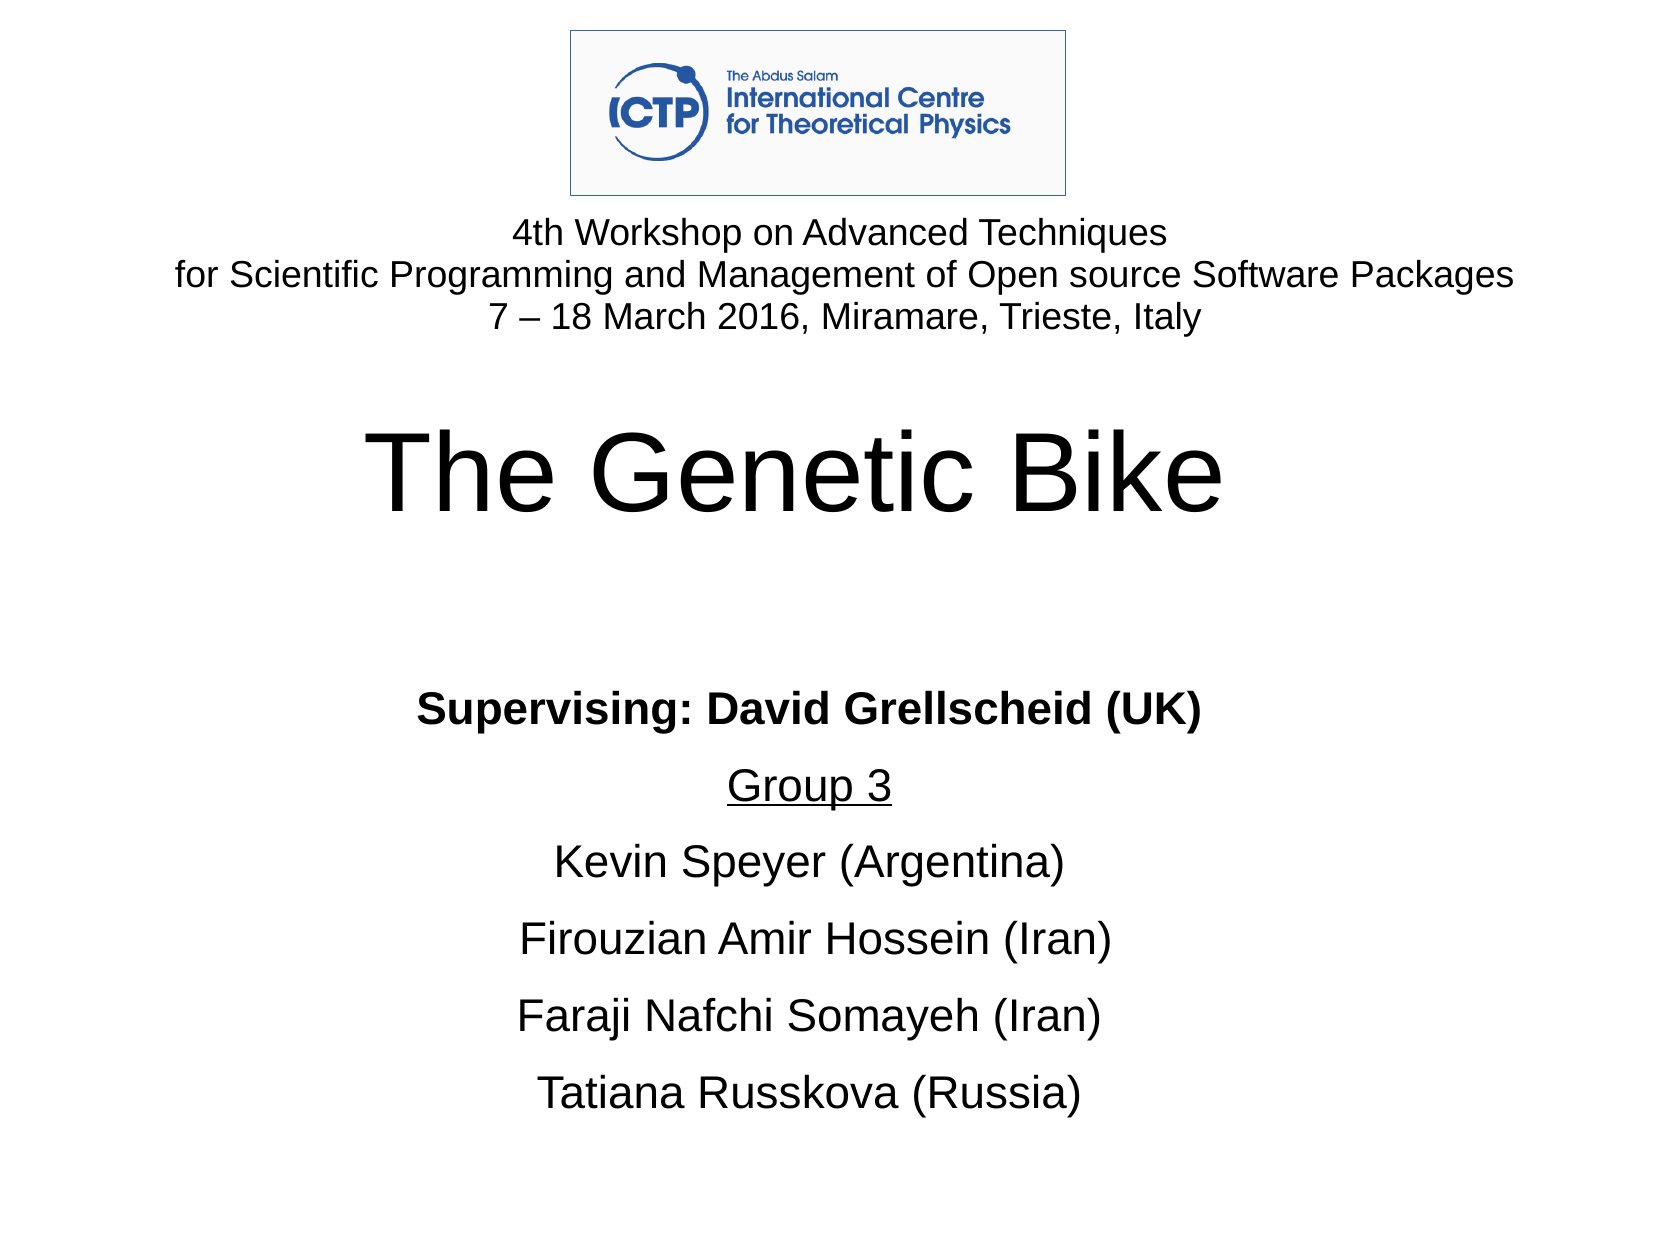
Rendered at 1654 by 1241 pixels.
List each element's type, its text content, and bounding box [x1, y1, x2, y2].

text_box 4th Workshop on Advanced Techniques for Scientific Programming and Management of Open source Software Packages 7 – 18 March 2016, Miramare, Trieste, Italy [160, 204, 1529, 346]
text_box The Genetic Bike [5, 402, 1654, 543]
text_box Supervising: David Grellscheid (UK) Group 3 Kevin Speyer (Argentina) Firouzian Amir Hossein (Iran) Faraji Nafchi Somayeh (Iran) Tatiana Russkova (Russia) [401, 649, 1218, 1101]
picture [570, 30, 1066, 196]
